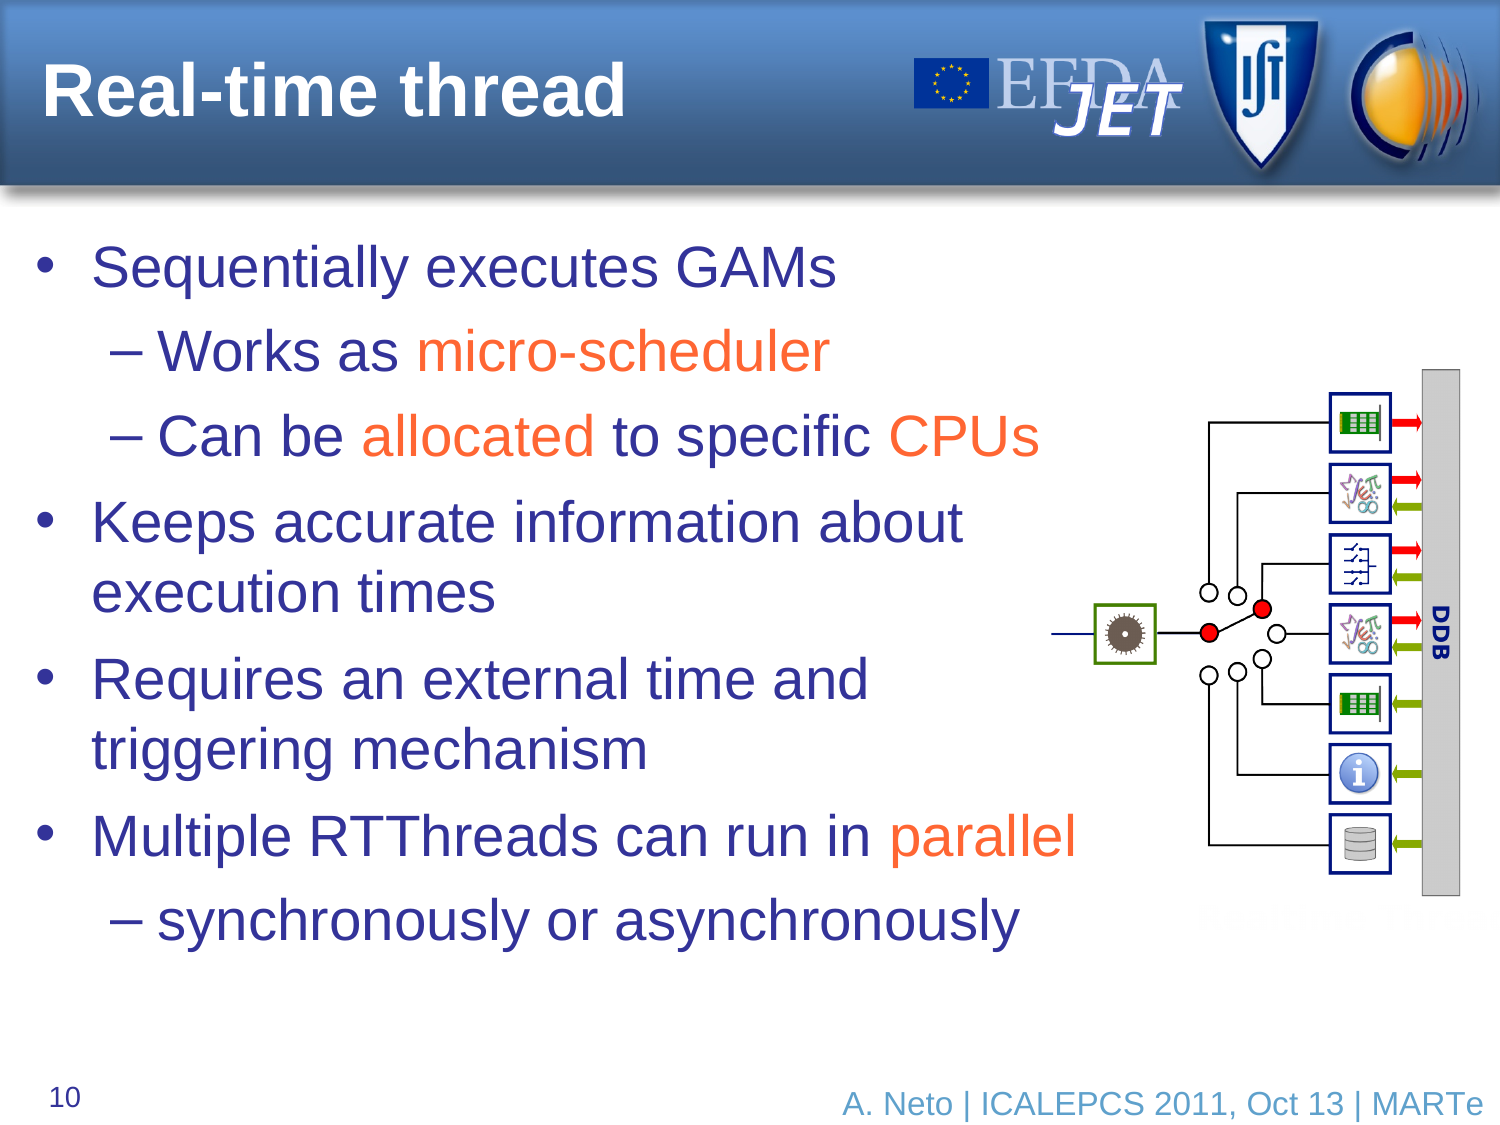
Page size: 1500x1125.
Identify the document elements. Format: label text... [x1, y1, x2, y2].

picture [1050, 369, 1500, 930]
title Real-time thread [41, 0, 1129, 181]
list Sequentially executes GAMs Works as micro-scheduler Can be allocated to specific CPUs Keeps accurate information about execution times Requires an external time and triggering mechanism Multiple RTThreads can run in parallel synchronously or asynchronously [35, 224, 1099, 1125]
picture [0, 0, 1500, 207]
